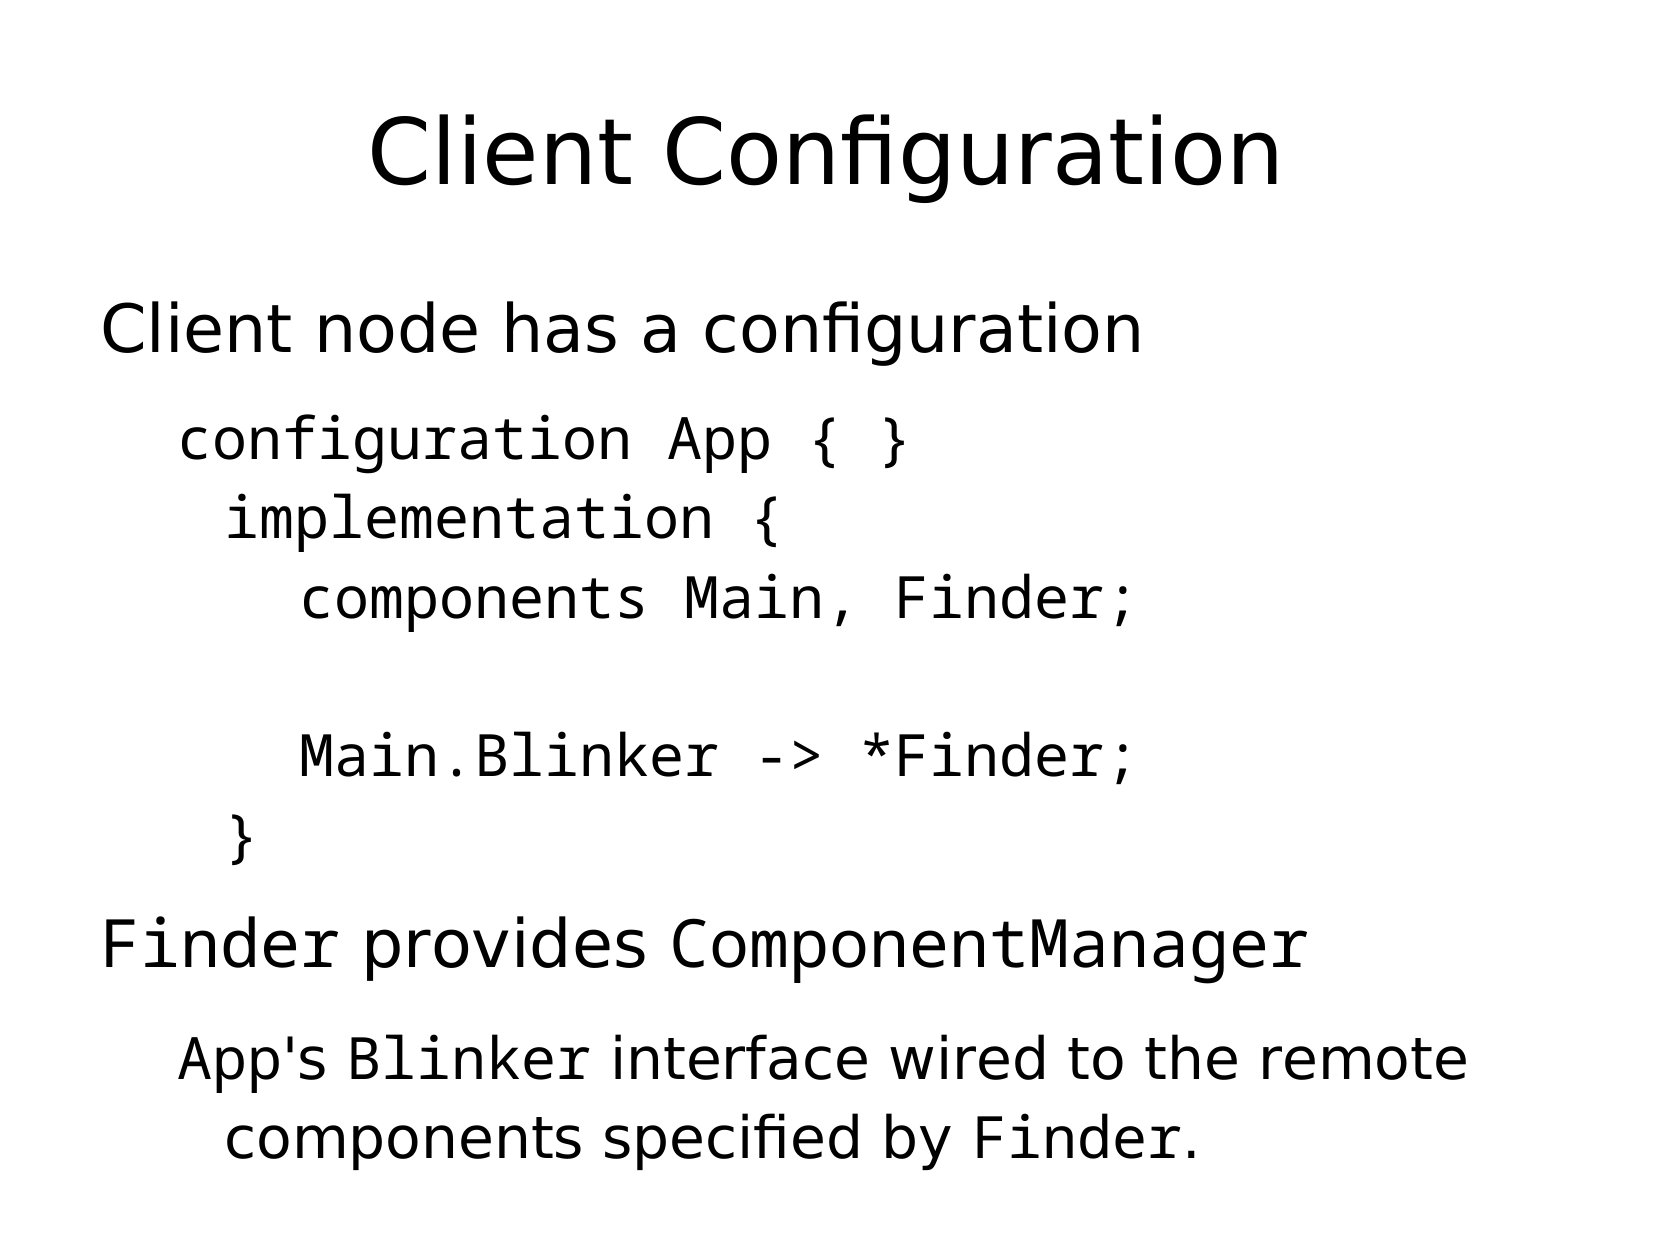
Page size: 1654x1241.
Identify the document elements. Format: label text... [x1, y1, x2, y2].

list Client node has a configuration configuration App { } implementation { components Main, Finder; Main.Blinker -> *Finder; } Finder provides ComponentManager App's Blinker interface wired to the remote components specified by Finder. [82, 290, 1571, 1094]
title Client Configuration [82, 56, 1571, 250]
